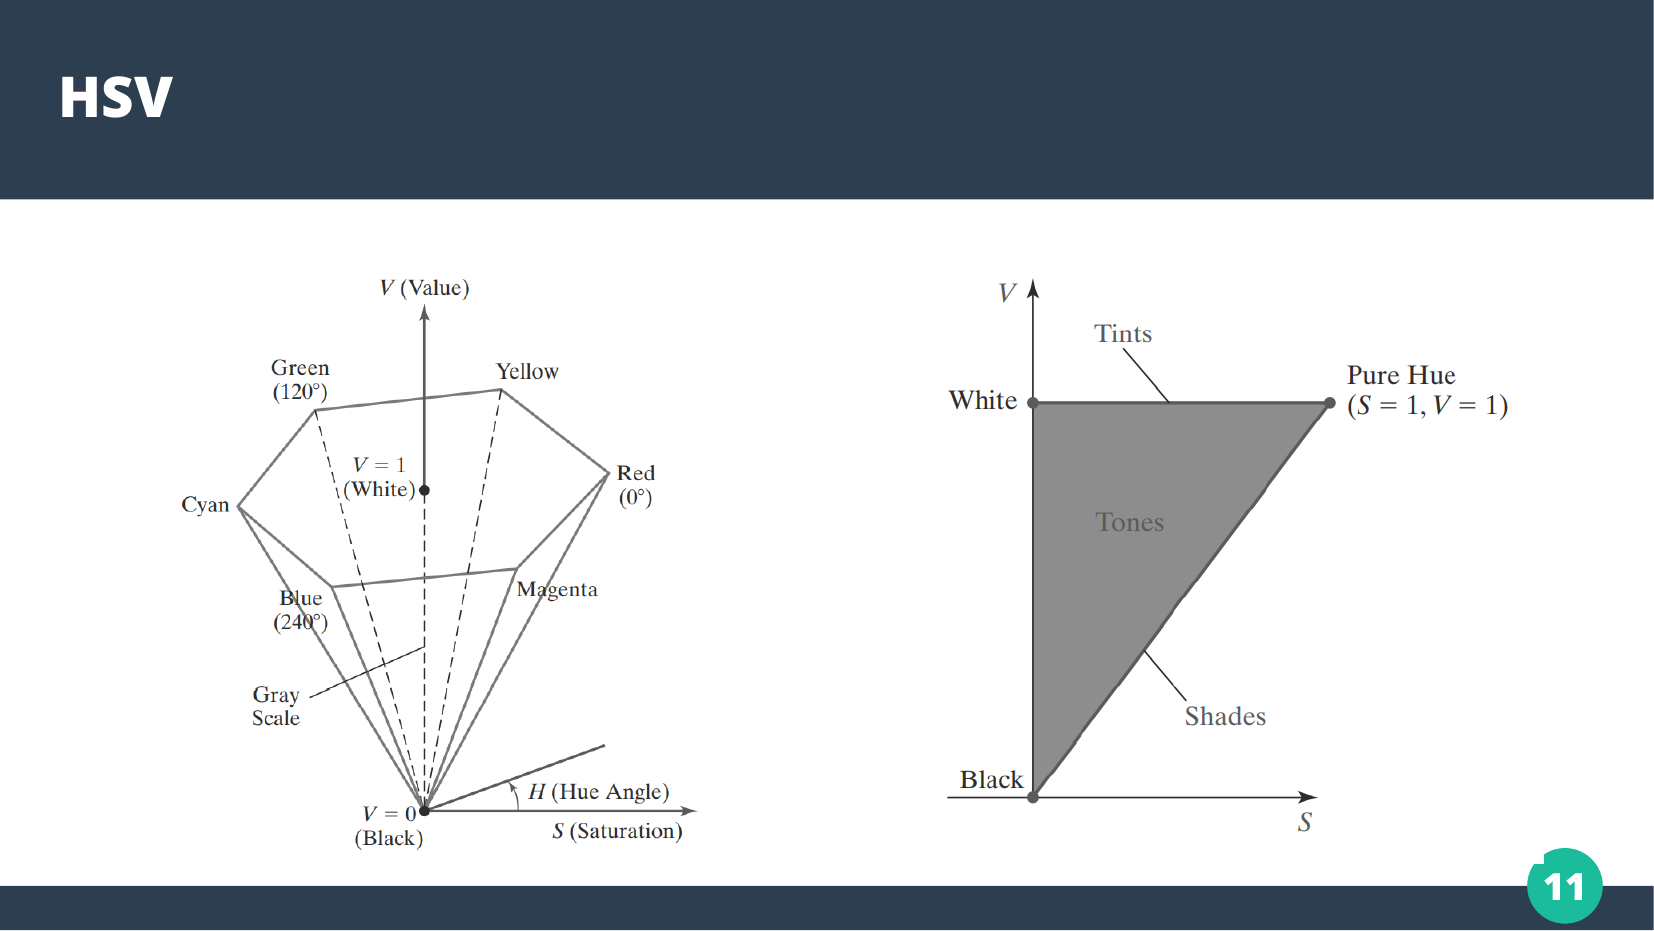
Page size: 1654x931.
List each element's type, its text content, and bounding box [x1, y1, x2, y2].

picture [896, 243, 1544, 864]
title HSV [59, 37, 1595, 155]
picture [121, 243, 747, 864]
